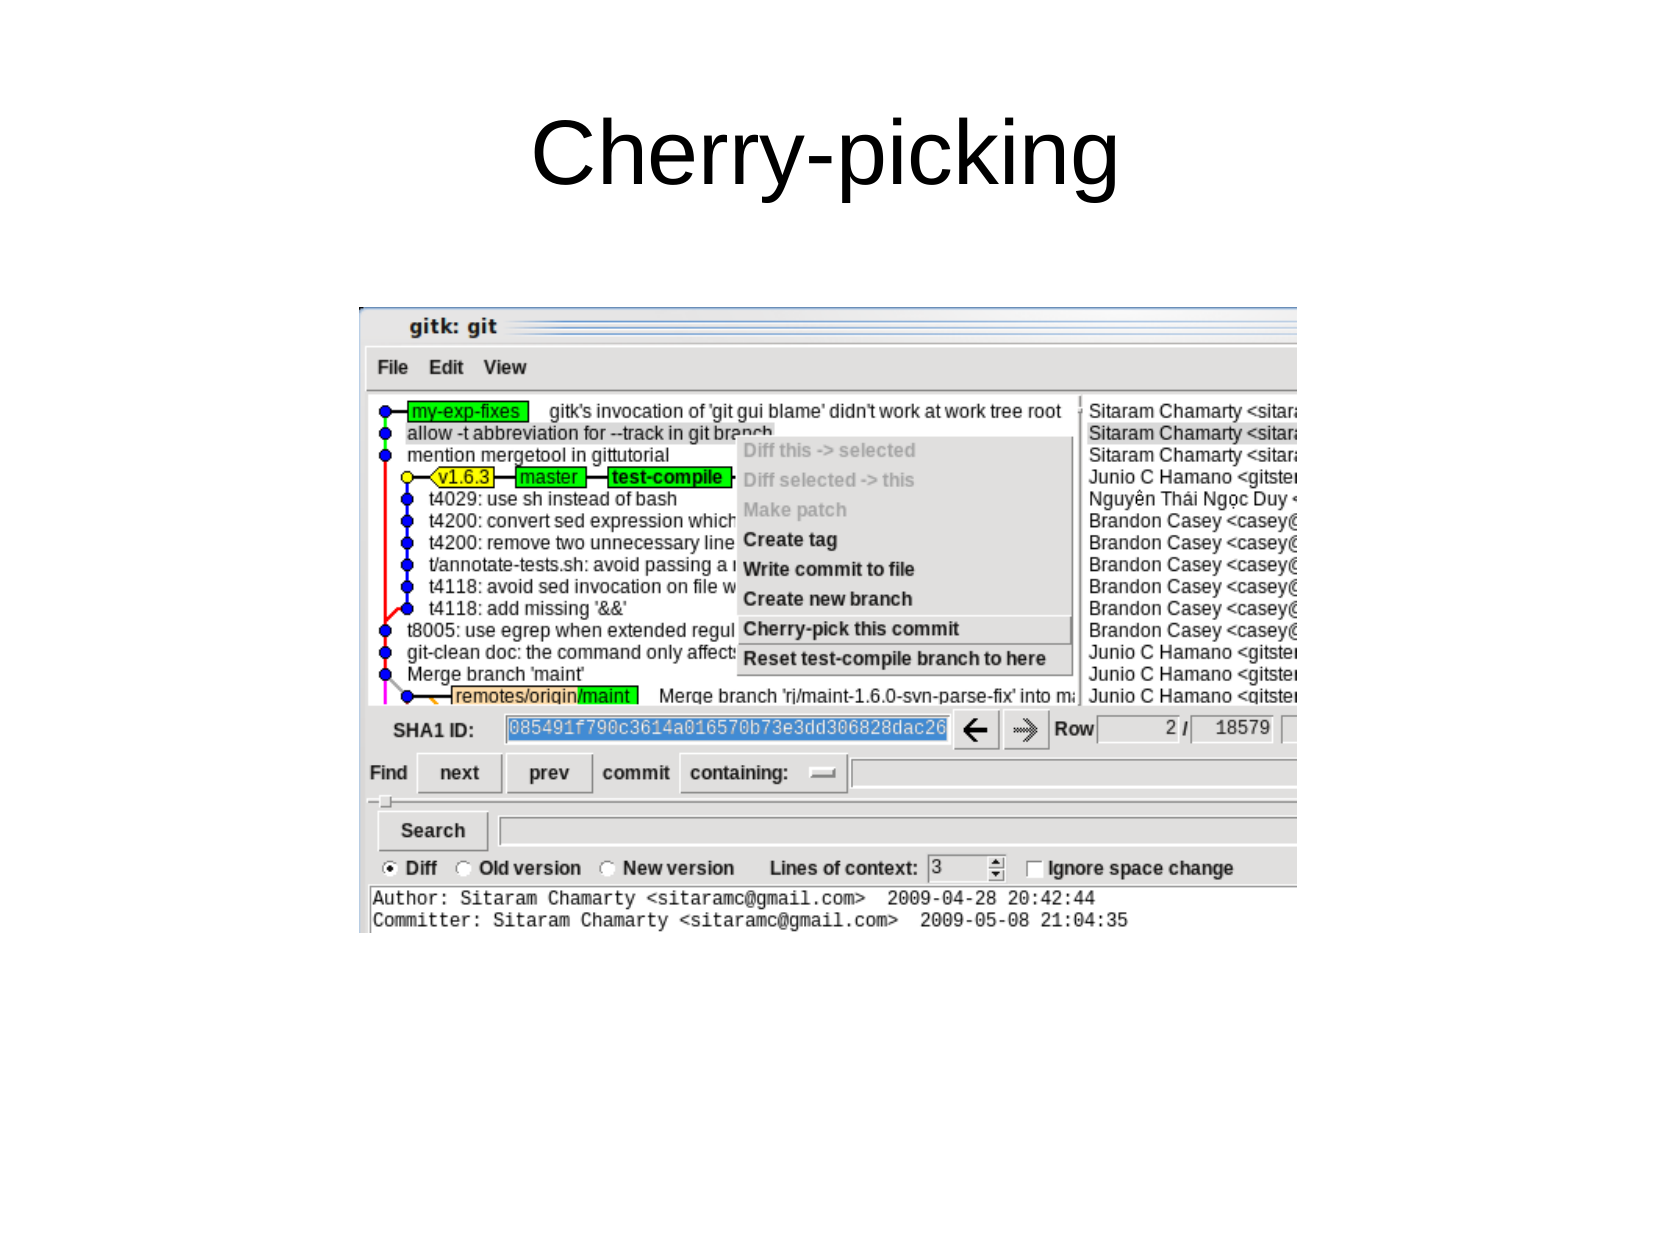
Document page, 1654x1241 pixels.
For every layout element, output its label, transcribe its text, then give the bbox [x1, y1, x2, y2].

picture [359, 307, 1297, 933]
title Cherry-picking [82, 56, 1571, 250]
